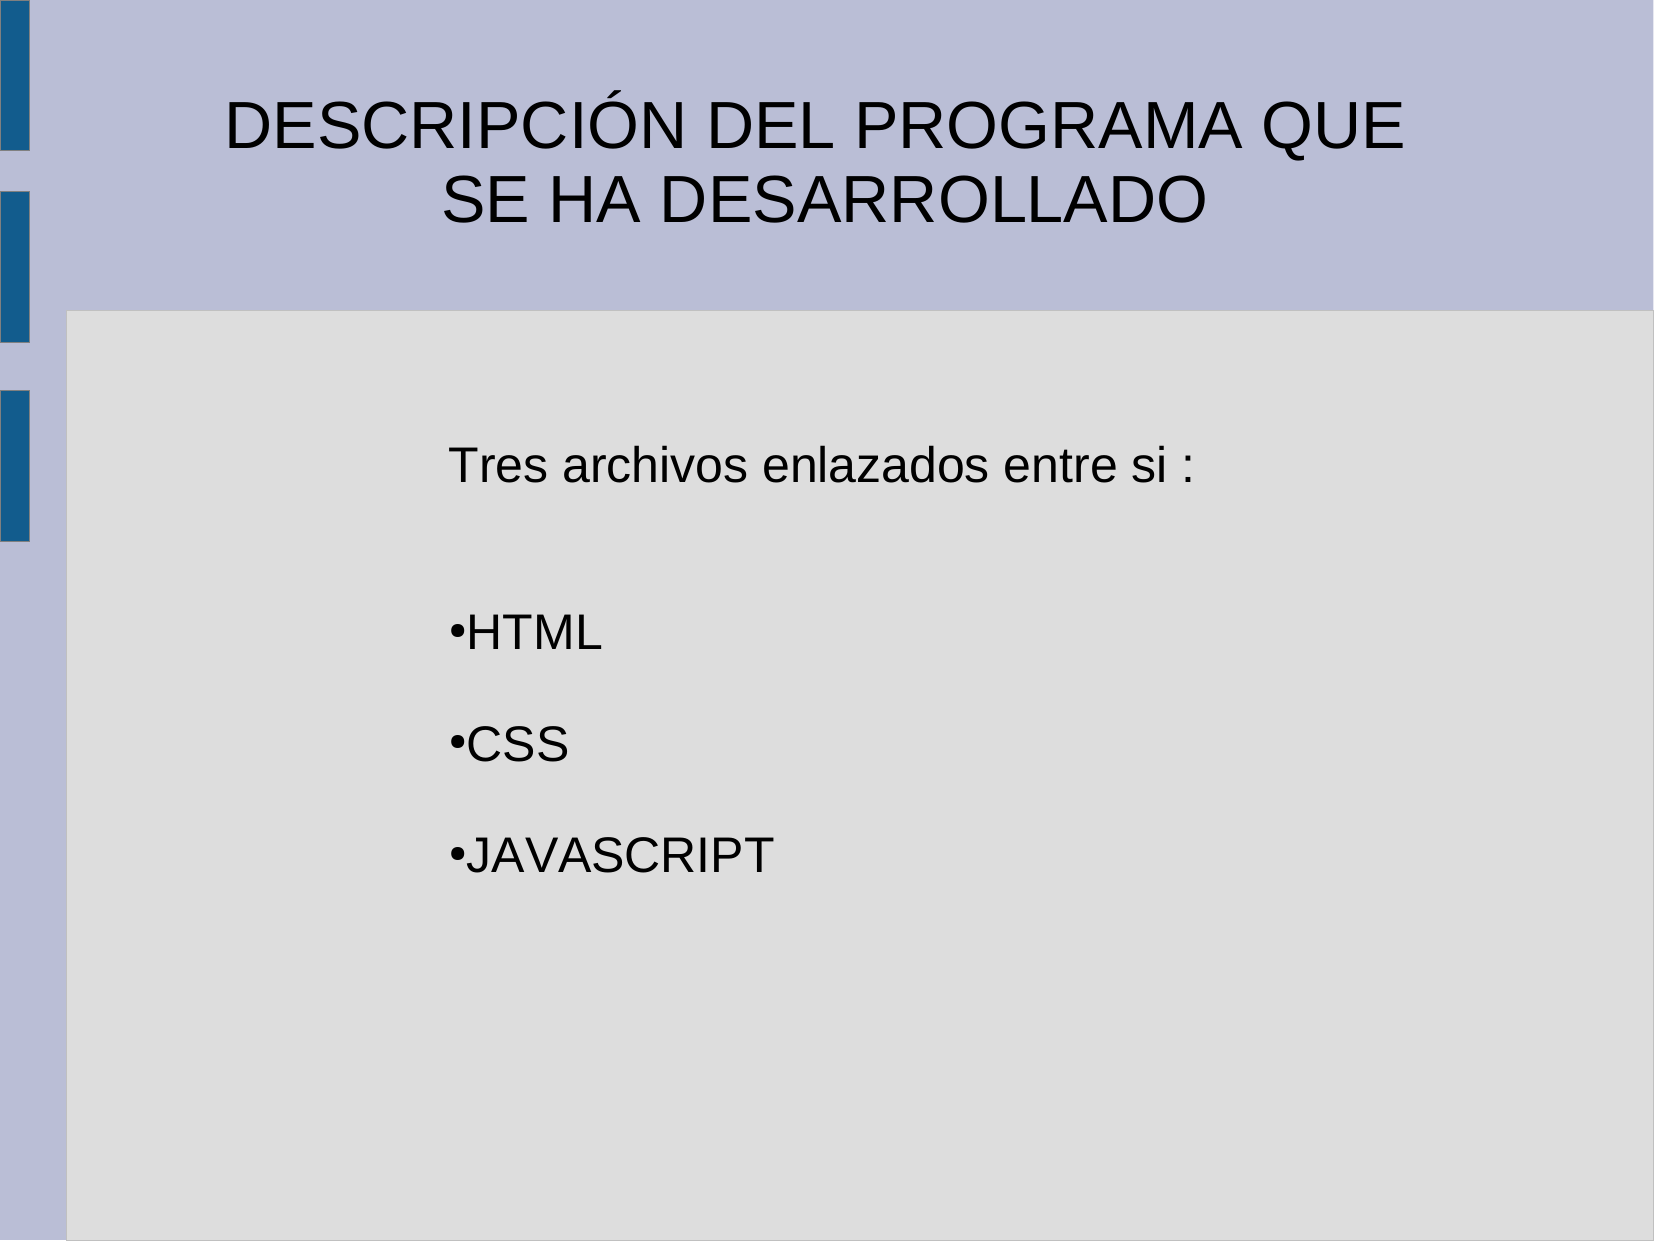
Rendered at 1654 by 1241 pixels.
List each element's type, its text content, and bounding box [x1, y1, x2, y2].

text_box Tres archivos enlazados entre si : HTML CSS JAVASCRIPT [448, 437, 1197, 884]
text_box DESCRIPCIÓN DEL PROGRAMA QUE SE HA DESARROLLADO [224, 87, 1422, 237]
